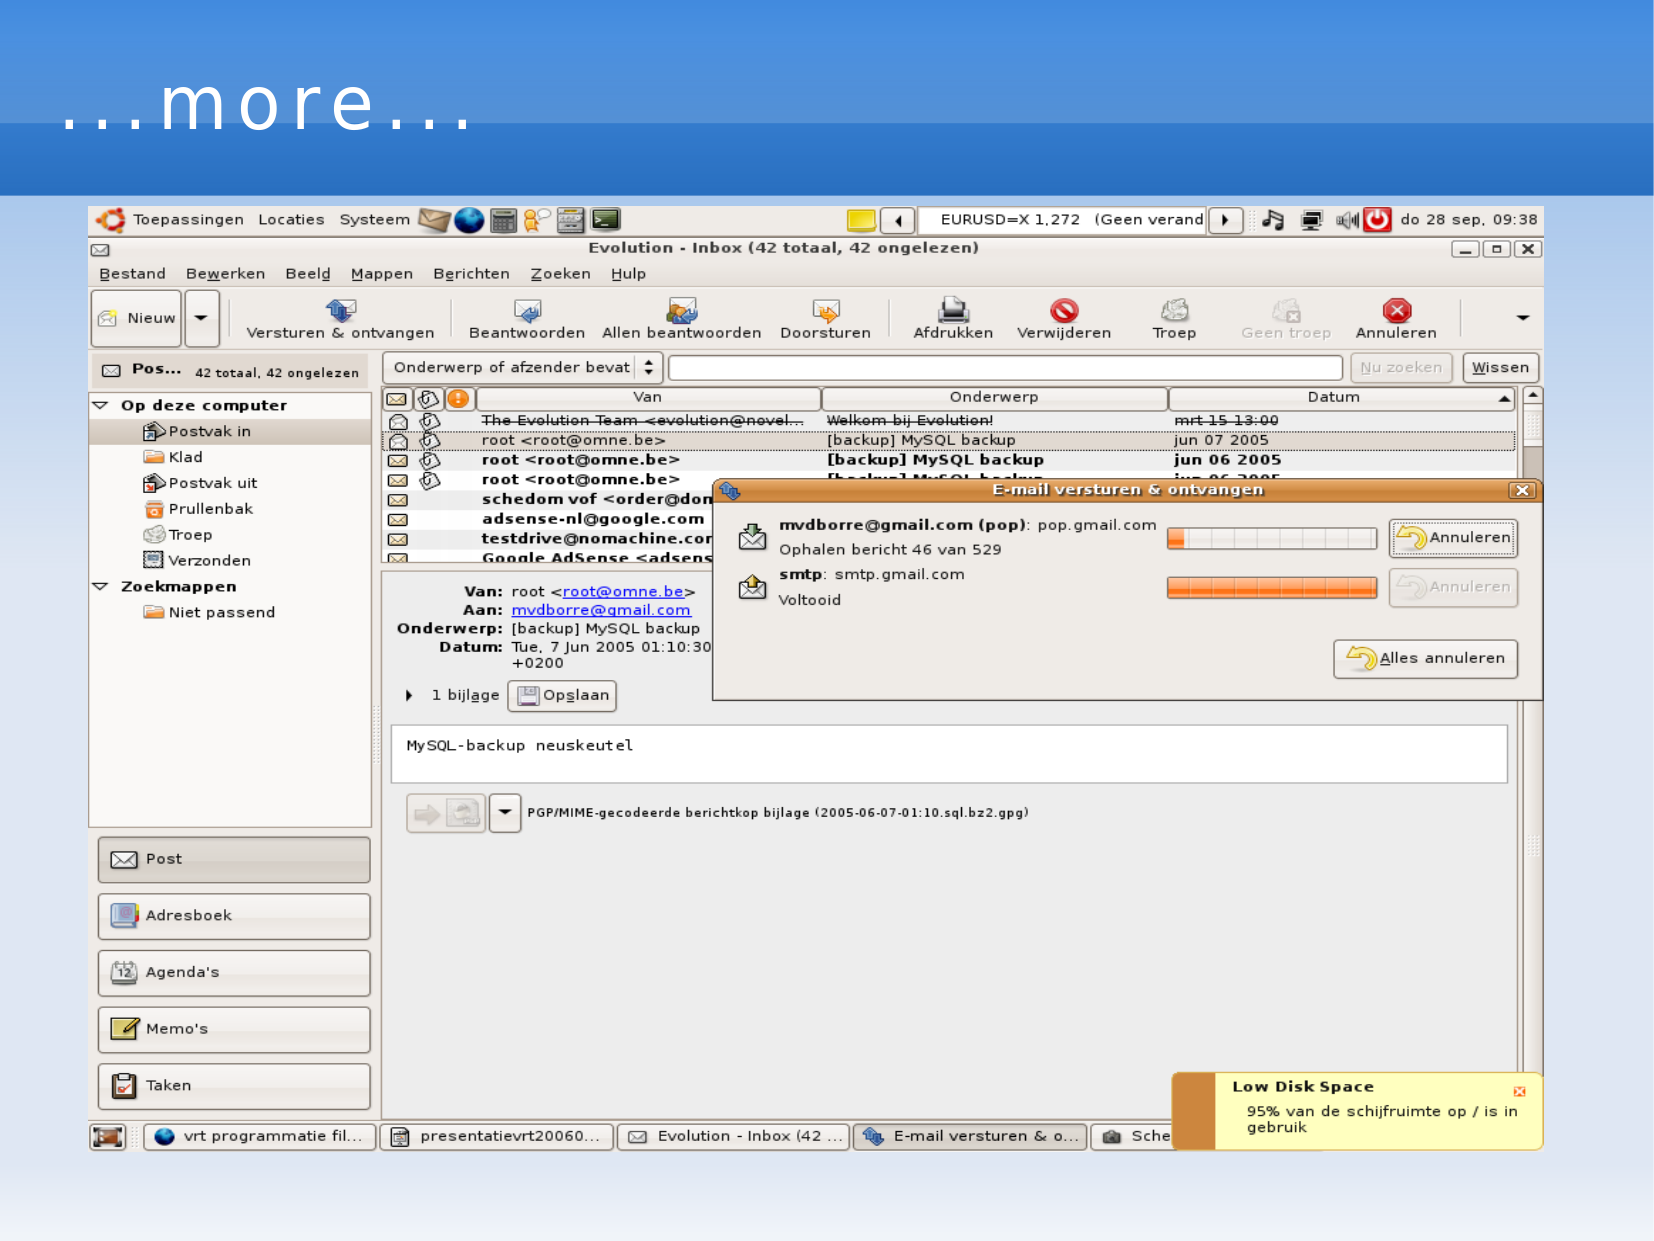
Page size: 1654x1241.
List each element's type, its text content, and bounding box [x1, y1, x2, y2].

title ...more... [59, 29, 1270, 178]
picture [0, 0, 1654, 1241]
